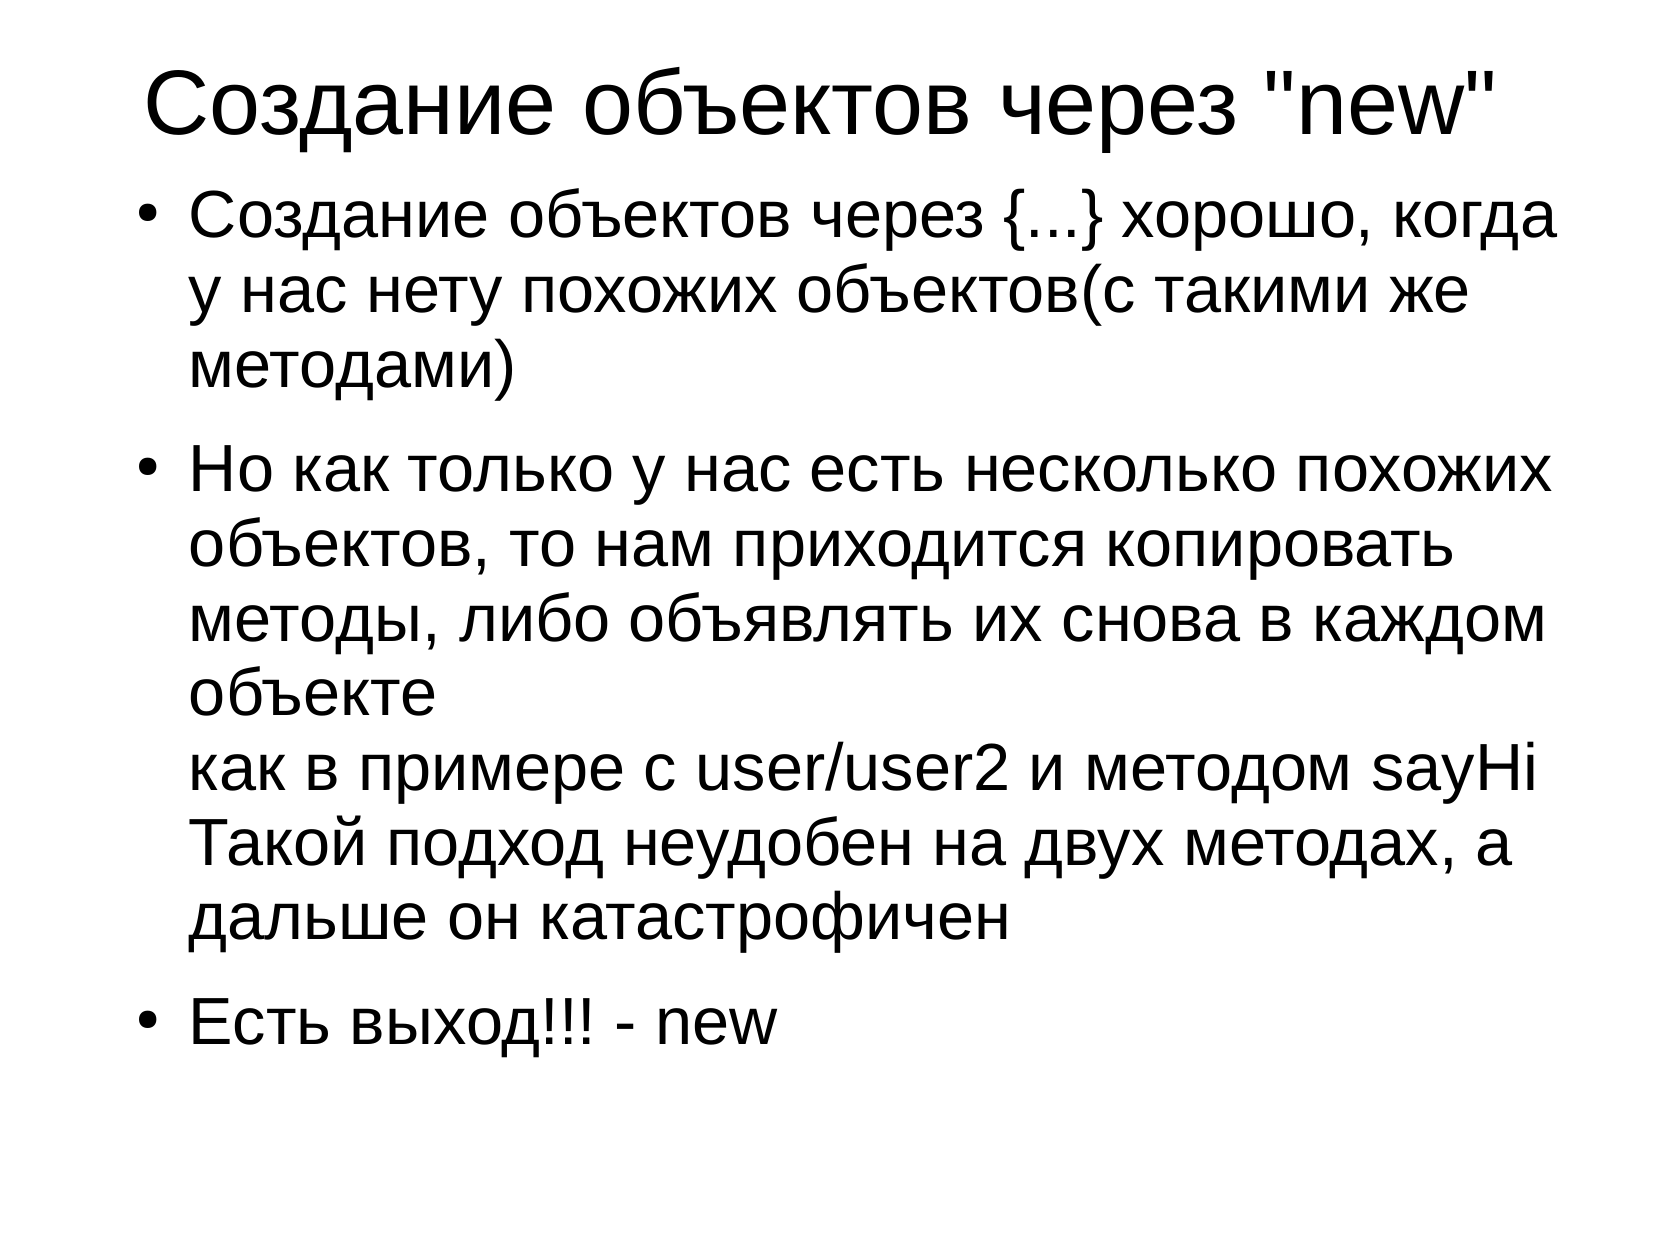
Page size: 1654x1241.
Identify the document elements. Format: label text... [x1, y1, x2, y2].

list Создание объектов через {...} хорошо, когда у нас нету похожих объектов(с такими же методами) Но как только у нас есть несколько похожих объектов, то нам приходится копировать методы, либо объявлять их снова в каждом объекте как в примере с user/user2 и методом sayHi Такой подход неудобен на двух методах, а дальше он катастрофичен Есть выход!!! - new [118, 177, 1607, 1059]
title Создание объектов через "new" [76, 0, 1565, 207]
